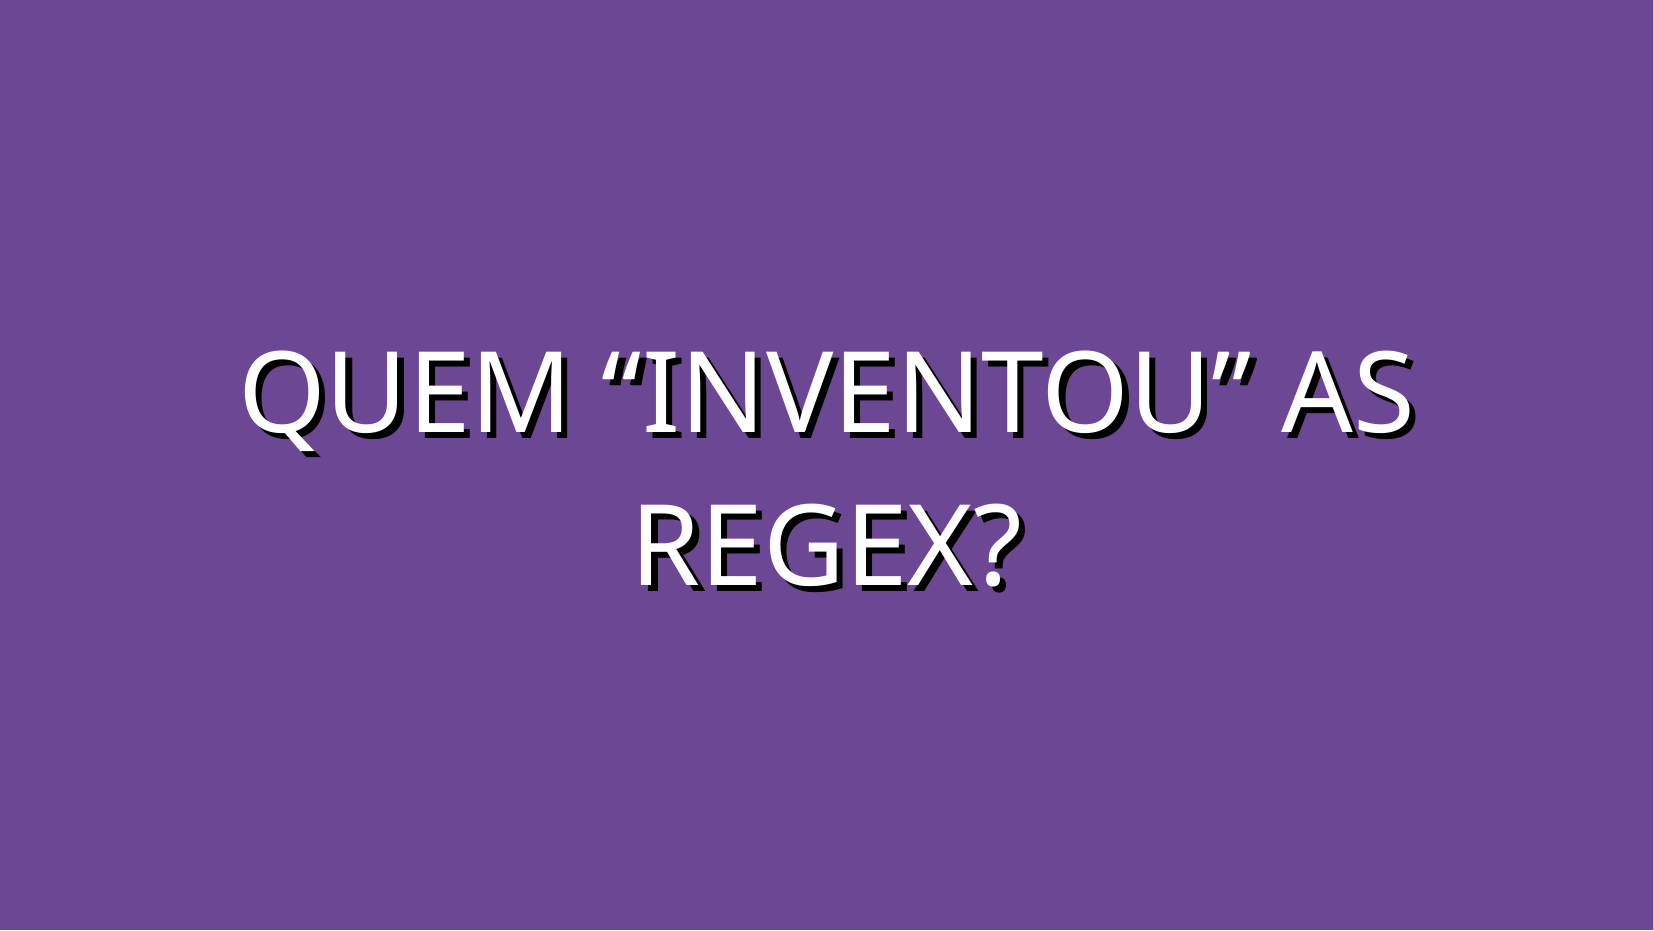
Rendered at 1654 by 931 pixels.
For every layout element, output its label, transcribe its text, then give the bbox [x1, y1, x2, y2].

subtitle QUEM “INVENTOU” AS REGEX? [82, 105, 1571, 826]
